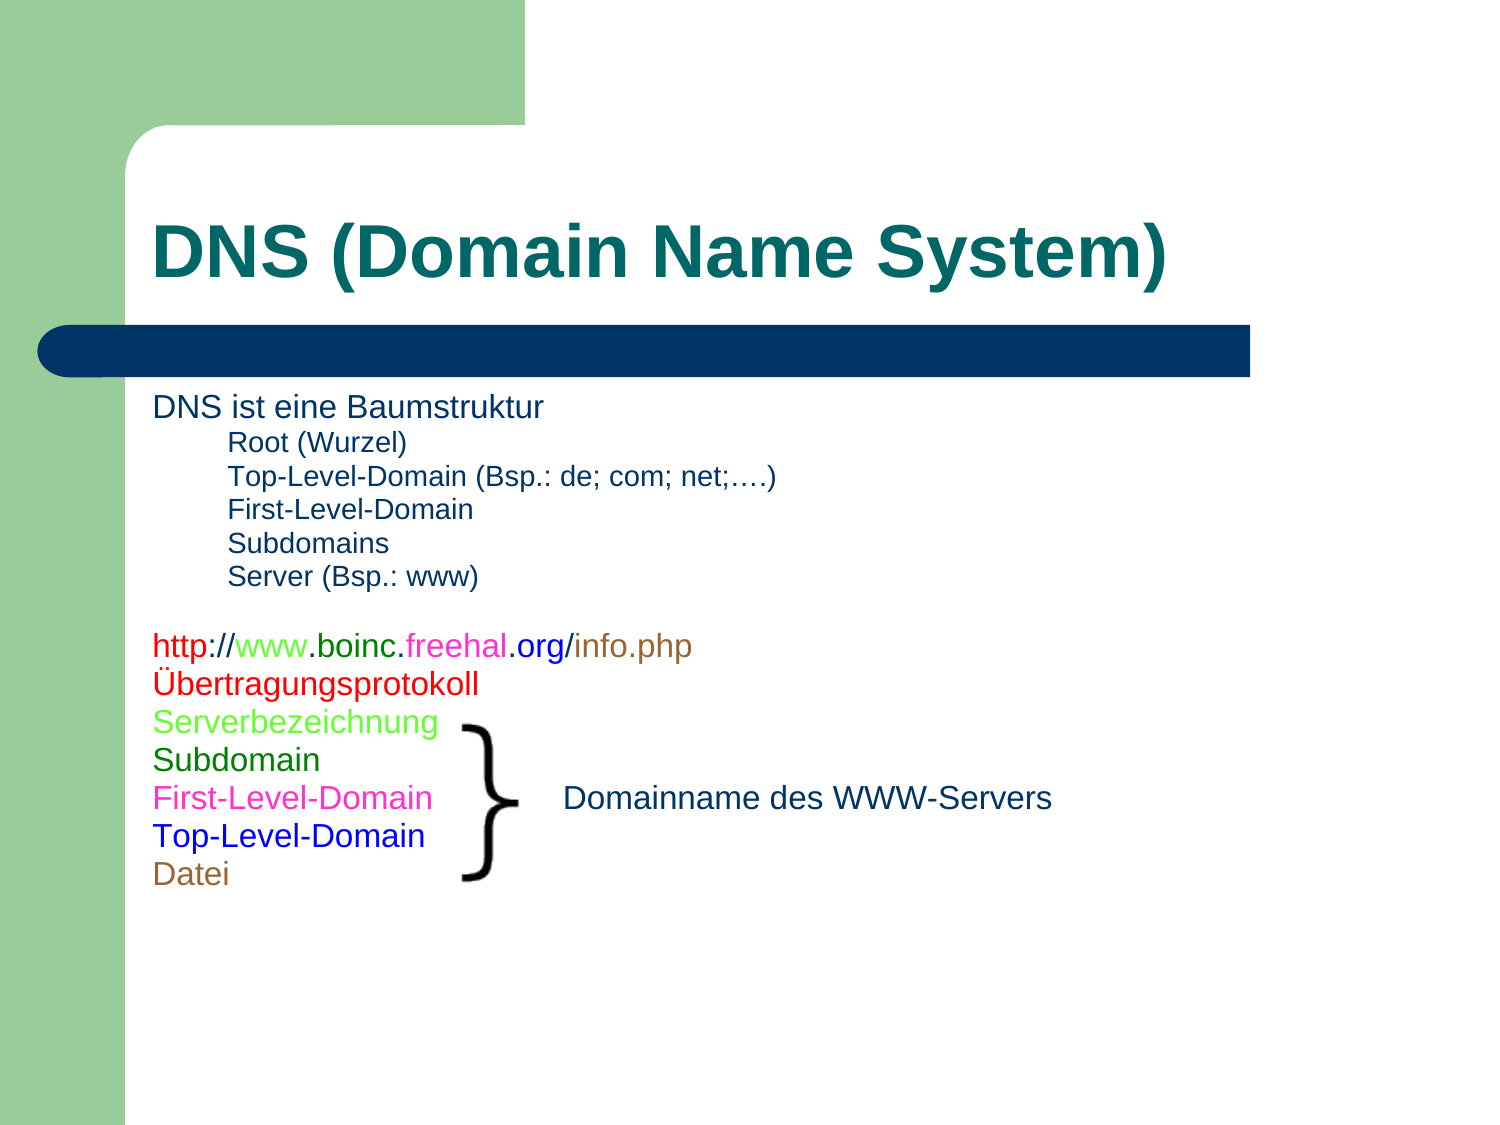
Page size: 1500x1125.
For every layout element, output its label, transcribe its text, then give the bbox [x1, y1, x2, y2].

title DNS (Domain Name System) [136, 136, 1414, 301]
list DNS ist eine Baumstruktur Root (Wurzel) Top-Level-Domain (Bsp.: de; com; net;….) First-Level-Domain Subdomains Server (Bsp.: www) http://www.boinc.freehal.org/info.php Übertragungsprotokoll Serverbezeichnung Subdomain First-Level-Domain Domainname des WWW-Servers Top-Level-Domain Datei [137, 387, 1400, 999]
picture [442, 716, 532, 894]
